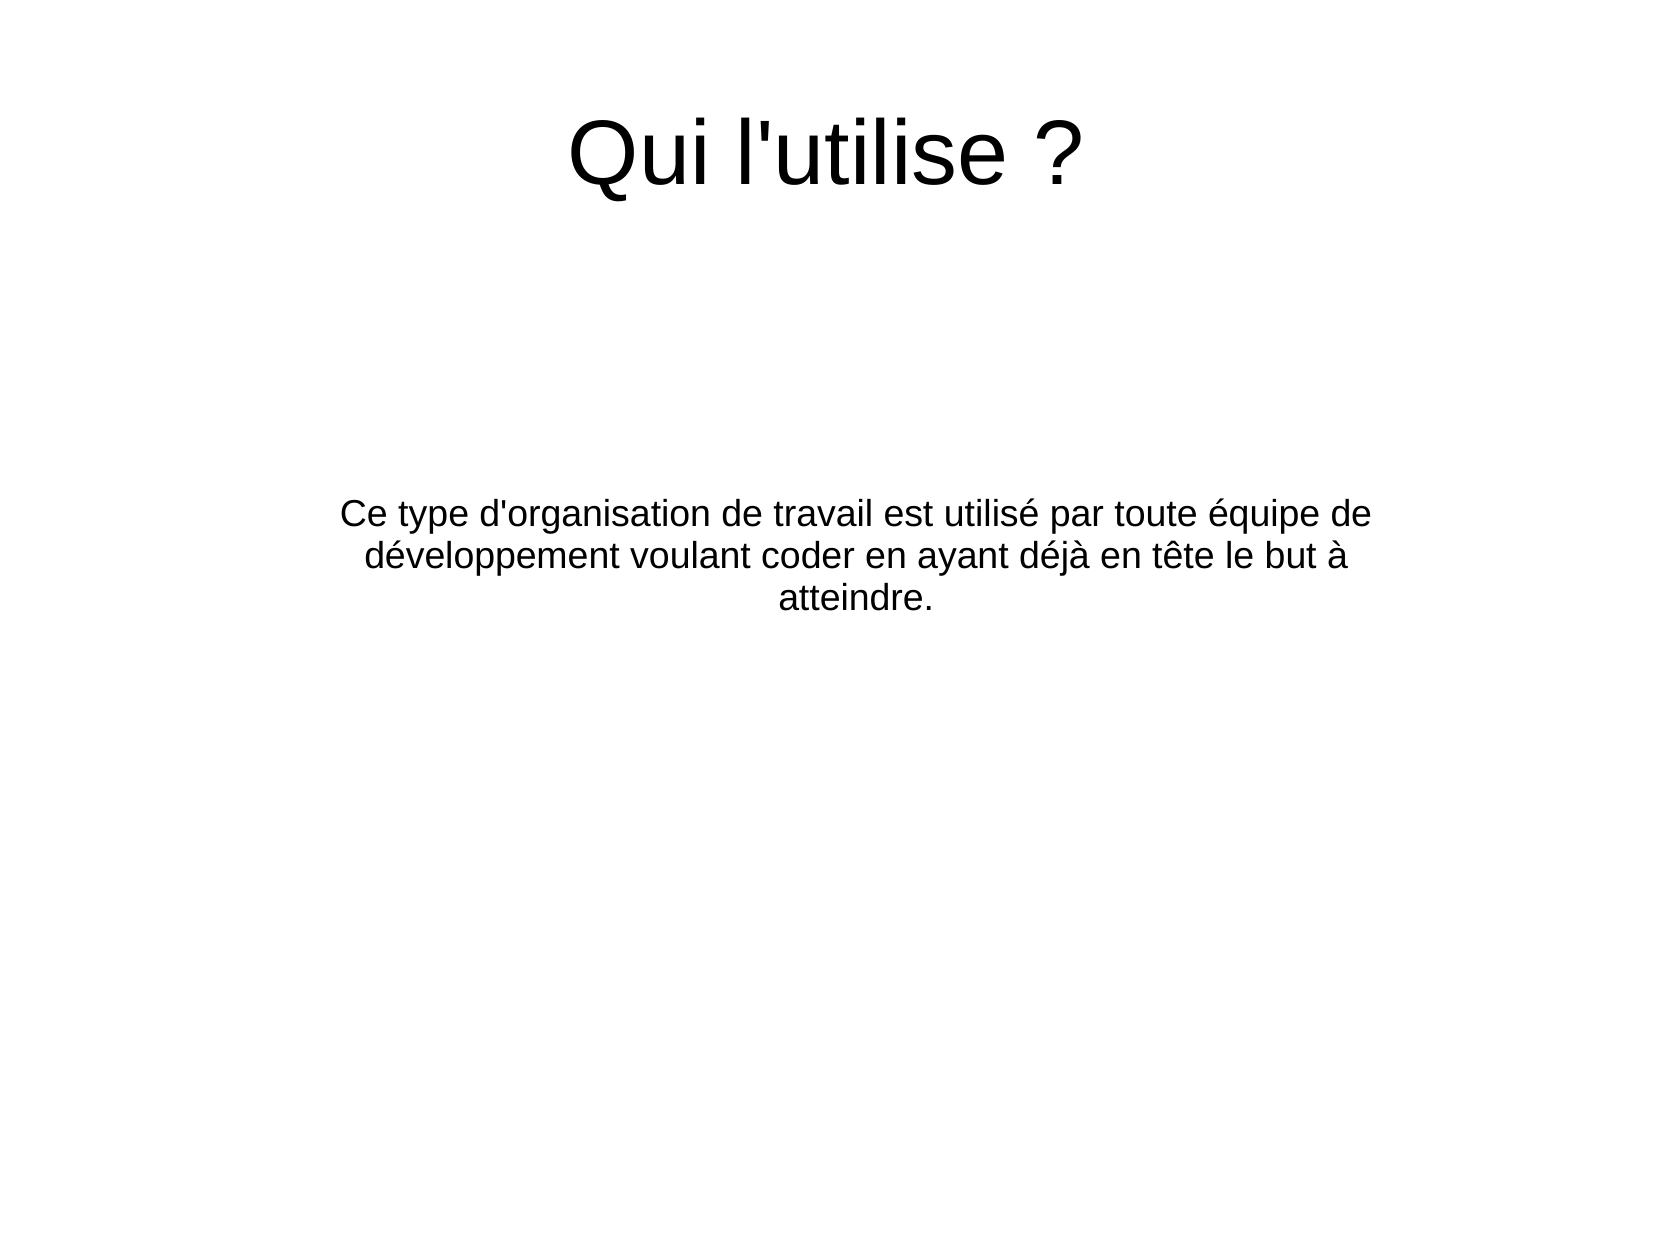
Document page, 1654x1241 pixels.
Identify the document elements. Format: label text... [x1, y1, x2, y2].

title Qui l'utilise ? [82, 49, 1571, 257]
text_box Ce type d'organisation de travail est utilisé par toute équipe de développement voulant coder en ayant déjà en tête le but à atteindre. [295, 485, 1418, 626]
